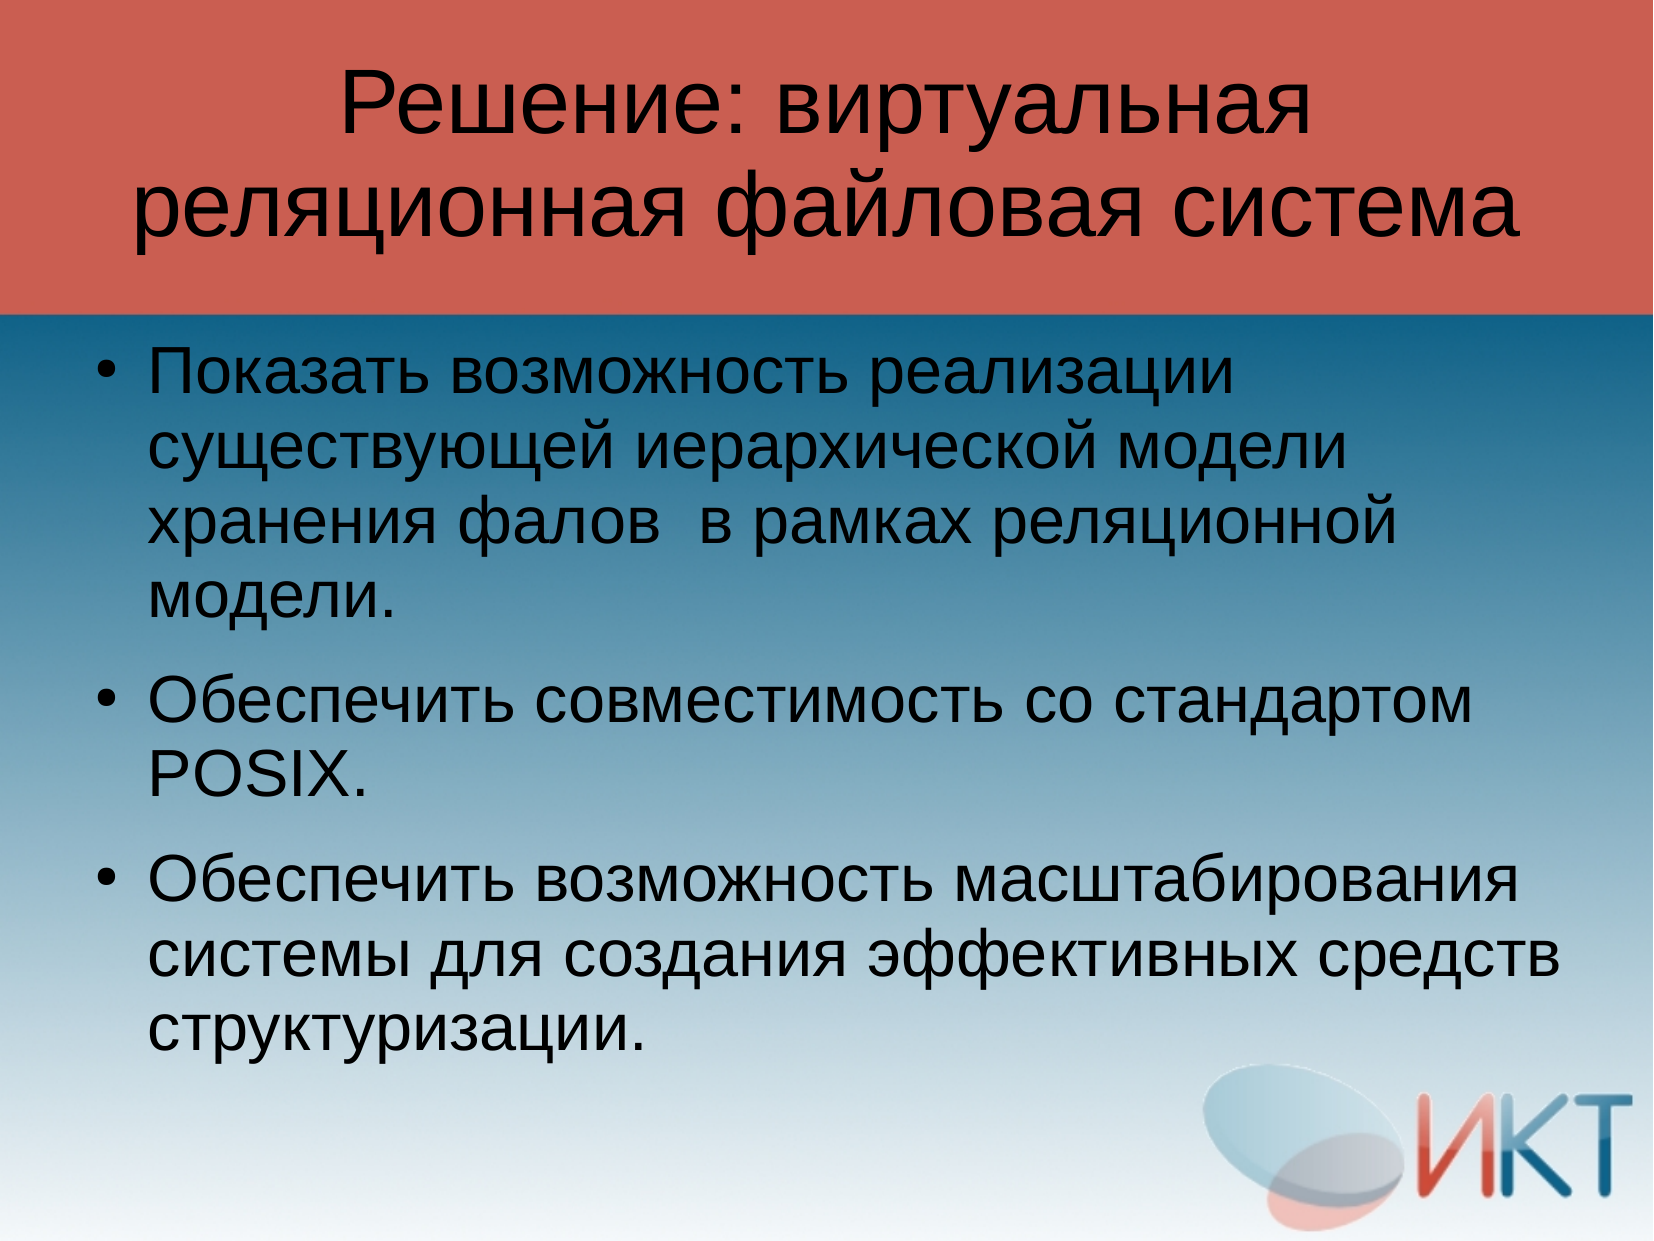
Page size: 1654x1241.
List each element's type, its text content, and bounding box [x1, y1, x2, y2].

picture [0, 0, 1653, 1241]
list Показать возможность реализации существующей иерархической модели хранения фалов в рамках реляционной модели. Обеспечить совместимость со стандартом POSIX. Обеспечить возможность масштабирования системы для создания эффективных средств структуризации. [76, 333, 1565, 1152]
title Решение: виртуальная реляционная файловая система [82, 49, 1571, 257]
